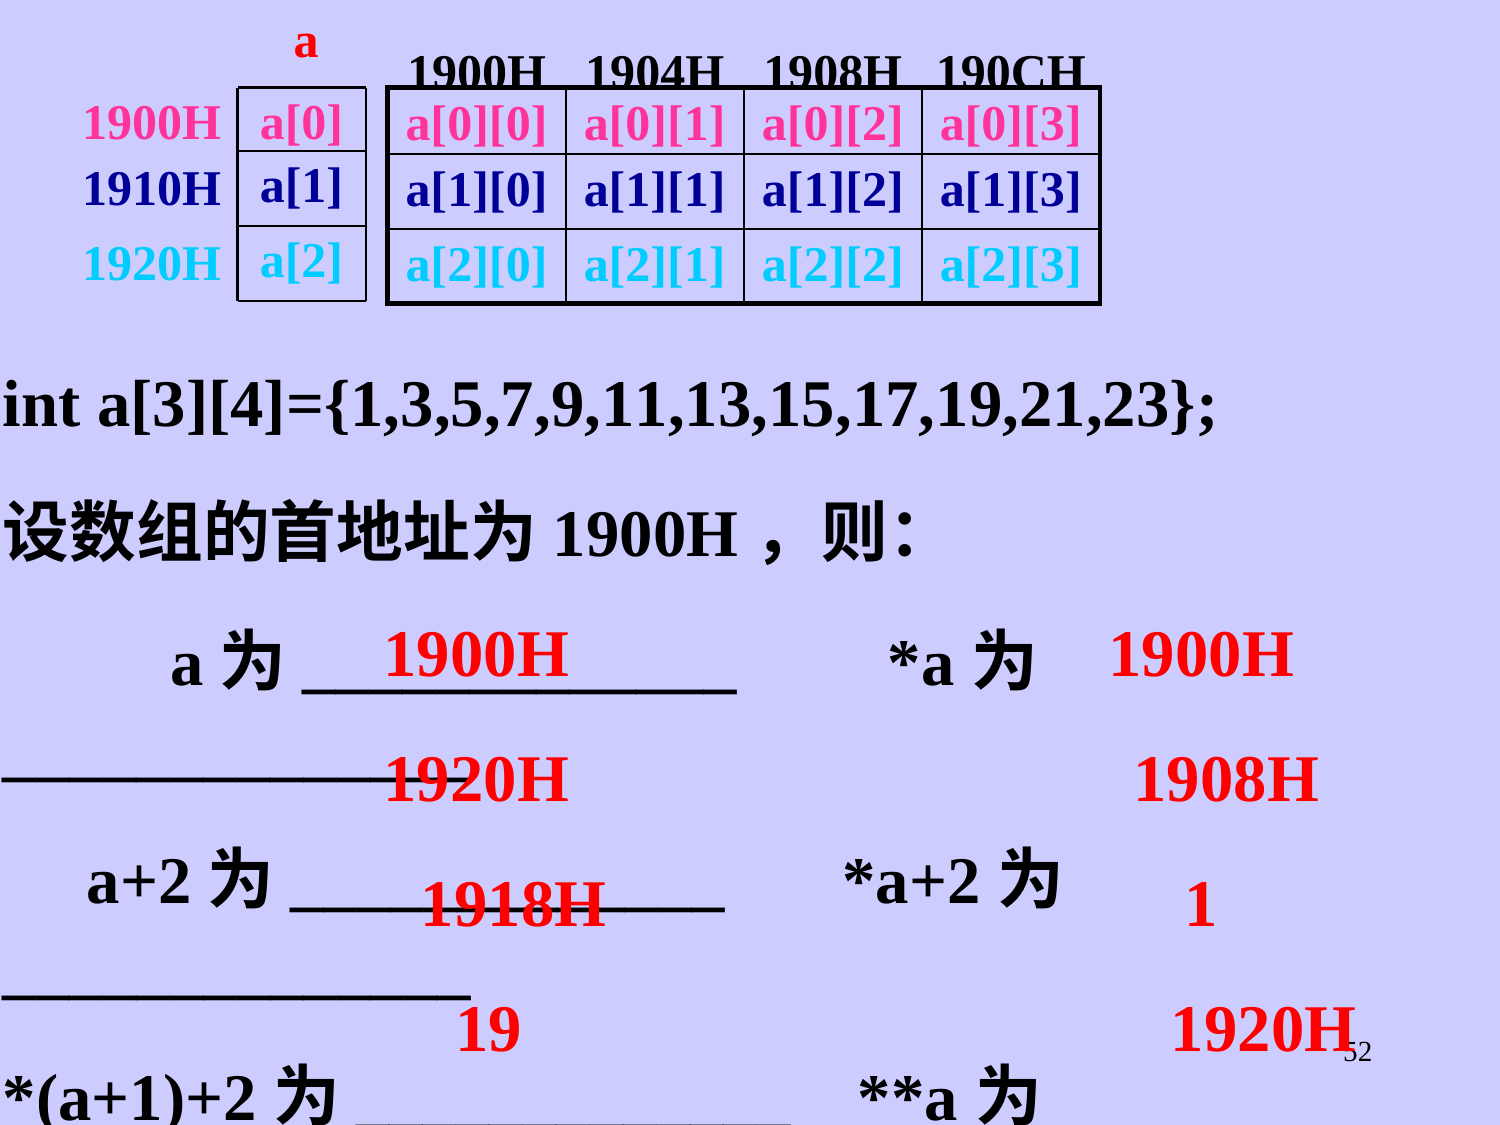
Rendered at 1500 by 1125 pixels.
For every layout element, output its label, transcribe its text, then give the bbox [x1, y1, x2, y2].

text_box a[0] [239, 89, 365, 150]
text_box 1918H [362, 849, 666, 942]
text_box a[1][1] [567, 155, 743, 228]
text_box a[1][2] [745, 155, 921, 228]
text_box 1904H [566, 37, 744, 91]
text_box 1908H [1074, 725, 1378, 817]
text_box a[2][1] [567, 230, 743, 301]
text_box a[0][1] [567, 91, 743, 153]
text_box 1900H [387, 37, 566, 91]
text_box 190CH [922, 37, 1100, 91]
text_box a[1][0] [390, 155, 565, 228]
text_box 1 [1049, 849, 1353, 942]
text_box a[0][0] [390, 91, 565, 153]
text_box a[0][3] [923, 91, 1098, 153]
text_box 19 [337, 975, 641, 1067]
text_box a[2][2] [745, 230, 921, 301]
text_box a [275, 0, 338, 70]
text_box 1920H [74, 229, 229, 304]
text_box a[2][3] [923, 230, 1098, 301]
text_box 1920H [324, 725, 628, 817]
text_box 1910H [74, 154, 229, 229]
text_box 1900H [1049, 600, 1353, 692]
text_box 1920H [1112, 975, 1416, 1067]
text_box a[2][0] [390, 230, 565, 301]
text_box a[1] [239, 152, 365, 225]
text_box a[2] [239, 227, 365, 300]
text_box 1900H [74, 87, 229, 154]
text_box 1900H [324, 600, 628, 692]
text_box a[0][2] [745, 91, 921, 153]
text_box int a[3][4]={1,3,5,7,9,11,13,15,17,19,21,23}; 设数组的首地址为1900H，则： a为_____________ *a为______________ a+2为_____________ *a+2为______________ *(a+1)+2为_____________ **a为_______________ *(*a+9)为_____________ (a+1)[1]为_____________ [0, 349, 1500, 1125]
text_box 1908H [744, 37, 922, 91]
text_box a[1][3] [923, 155, 1098, 228]
